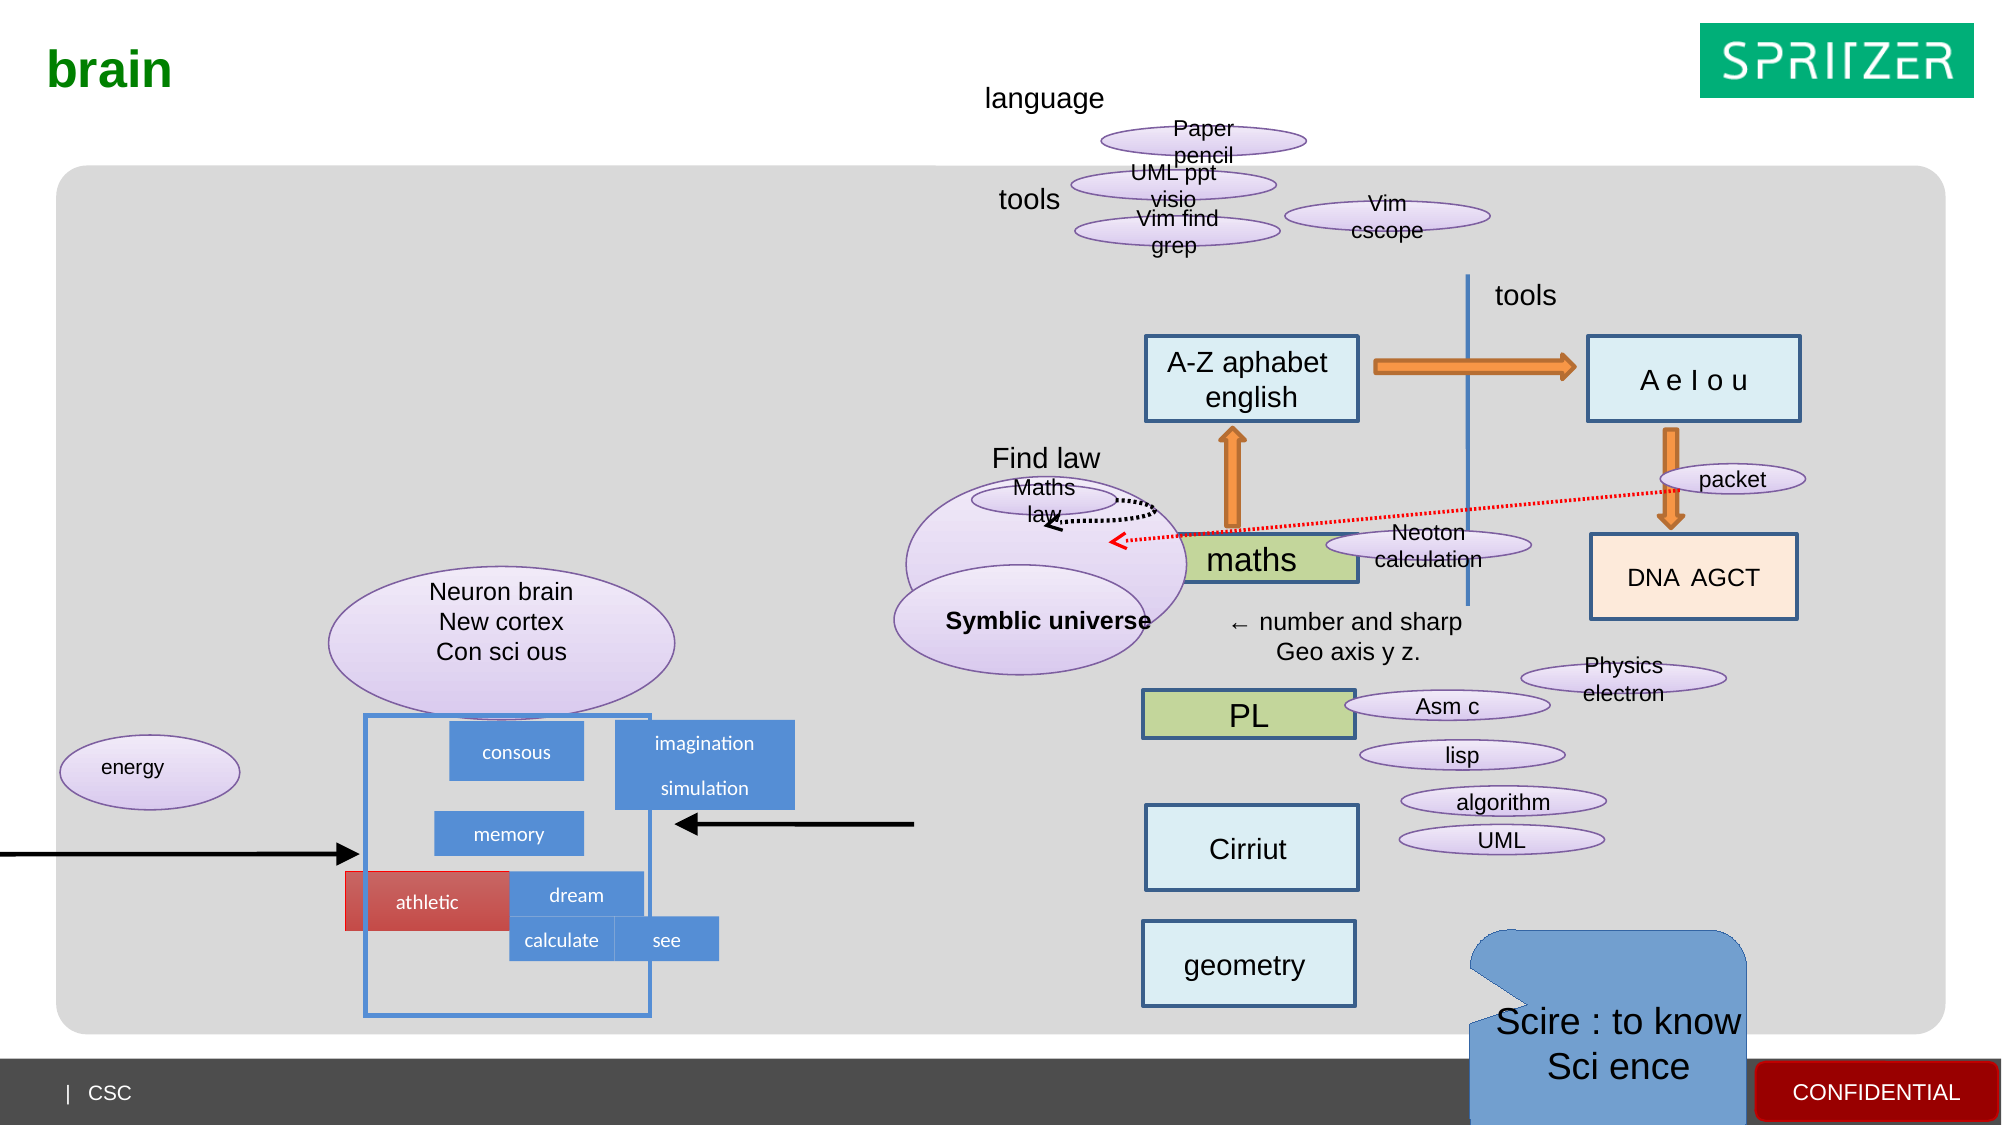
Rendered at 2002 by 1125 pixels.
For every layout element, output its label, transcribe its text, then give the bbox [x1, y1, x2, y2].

text_box [906, 476, 1187, 627]
text_box UML [1399, 824, 1605, 855]
text_box imagination [615, 719, 795, 764]
text_box simulation [615, 764, 795, 810]
text_box A e I o u [1587, 336, 1801, 422]
text_box tools [1491, 275, 1562, 313]
text_box Maths law [971, 484, 1117, 515]
text_box ← number and sharp Geo axis y z. [1171, 605, 1526, 669]
text_box brain [45, 27, 1955, 99]
picture [1700, 23, 1974, 98]
text_box Asm c [1344, 690, 1551, 721]
text_box Cirriut [1146, 804, 1359, 891]
text_box Physics electron [1521, 663, 1727, 694]
text_box athletic [368, 871, 509, 931]
text_box consous [449, 721, 585, 781]
text_box athletic [345, 871, 363, 931]
text_box [1658, 485, 1684, 529]
text_box memory [434, 811, 585, 856]
text_box calculate [509, 916, 614, 962]
text_box Vim cscope [1284, 200, 1491, 232]
text_box packet [1660, 463, 1806, 494]
text_box Neuron brain New cortex Con sci ous [328, 566, 675, 713]
text_box PL [1143, 690, 1356, 739]
text_box see [614, 916, 720, 962]
text_box language [984, 99, 1105, 116]
text_box maths [1181, 533, 1358, 583]
text_box [1664, 429, 1678, 473]
text_box geometry [1143, 920, 1356, 1006]
text_box Paper pencil [1101, 125, 1307, 157]
text_box dream [509, 871, 645, 916]
text_box Vim find grep [1074, 215, 1281, 247]
text_box Find law [946, 439, 1146, 476]
text_box [1220, 427, 1246, 527]
text_box algorithm [1401, 785, 1607, 817]
text_box Scire : to know Sci ence [1469, 929, 1747, 1125]
text_box Neoton calculation [1326, 529, 1532, 561]
text_box lisp [1359, 739, 1566, 771]
text_box Symblic universe [894, 564, 1146, 675]
text_box UML ppt visio [1071, 169, 1277, 201]
text_box energy [60, 735, 240, 810]
text_box tools [994, 180, 1065, 217]
text_box A-Z aphabet english [1145, 336, 1358, 422]
text_box DNA AGCT [1591, 534, 1797, 620]
text_box [1375, 354, 1575, 380]
